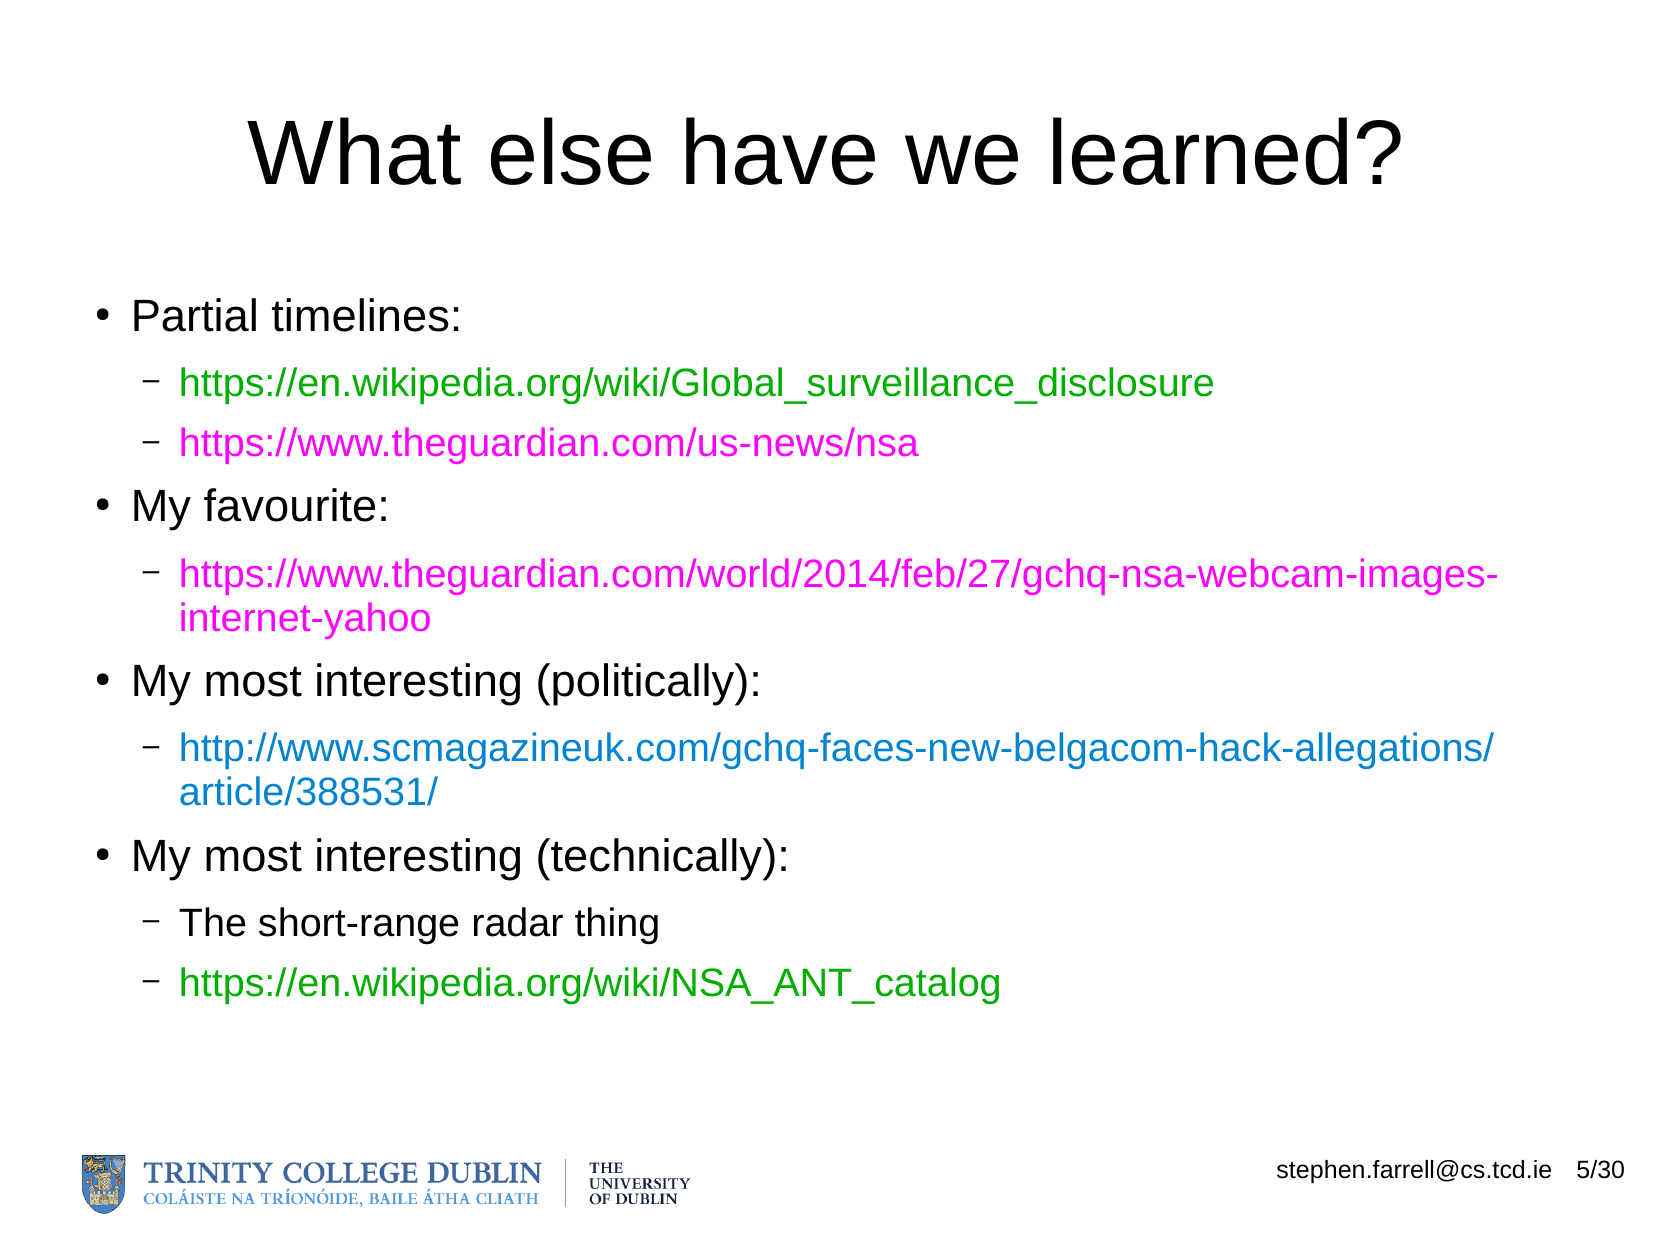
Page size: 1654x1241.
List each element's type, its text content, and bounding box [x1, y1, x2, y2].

title What else have we learned? [82, 49, 1571, 257]
picture [82, 1155, 694, 1214]
list Partial timelines: https://en.wikipedia.org/wiki/Global_surveillance_disclosure https://www.theguardian.com/us-news/nsa My favourite: https://www.theguardian.com/world/2014/feb/27/gchq-nsa-webcam-images-internet-yahoo My most interesting (politically): http://www.scmagazineuk.com/gchq-faces-new-belgacom-hack-allegations/article/388531/ My most interesting (technically): The short-range radar thing https://en.wikipedia.org/wiki/NSA_ANT_catalog [82, 290, 1571, 1010]
